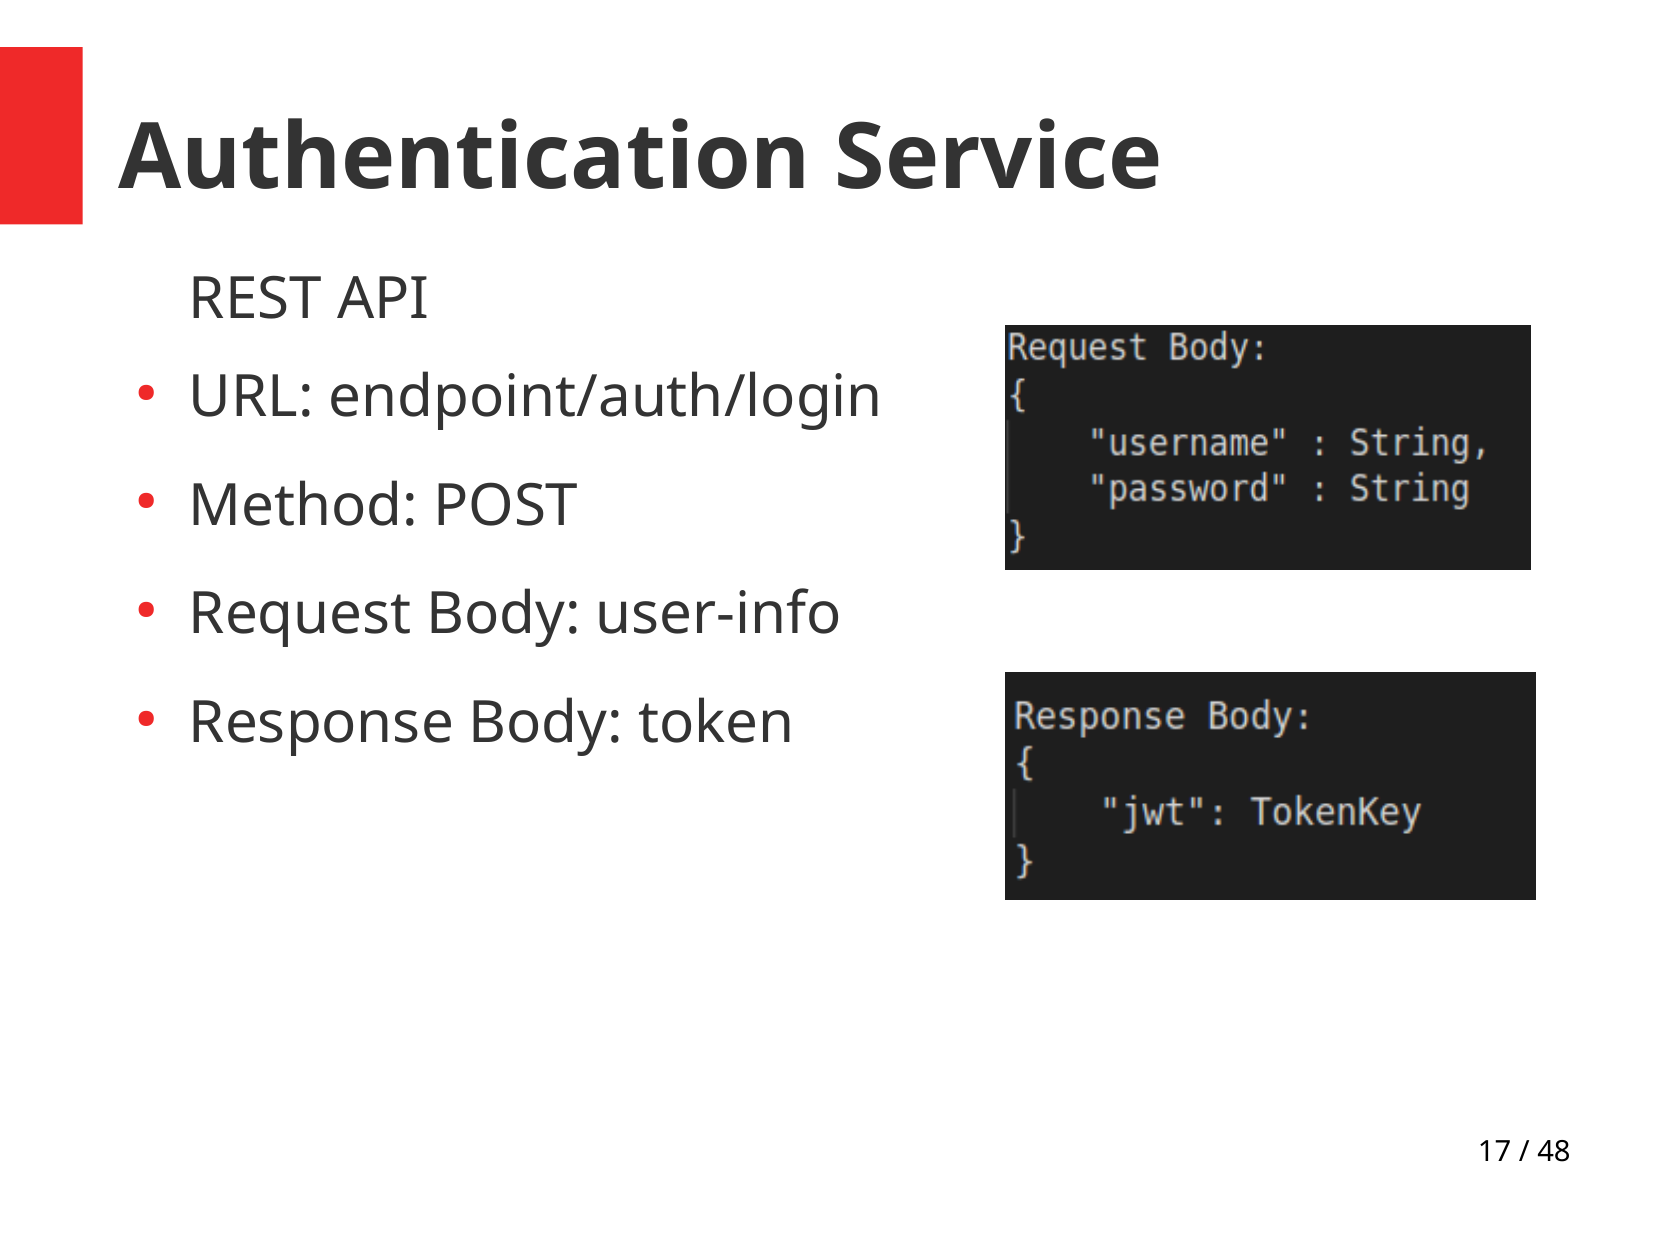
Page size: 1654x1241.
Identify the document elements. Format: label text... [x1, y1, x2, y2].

title Authentication Service [118, 49, 1571, 257]
picture [1005, 672, 1536, 901]
picture [1005, 325, 1531, 571]
list URL: endpoint/auth/login Method: POST Request Body: user-info Response Body: token [118, 354, 1536, 1074]
list REST API [118, 256, 721, 353]
